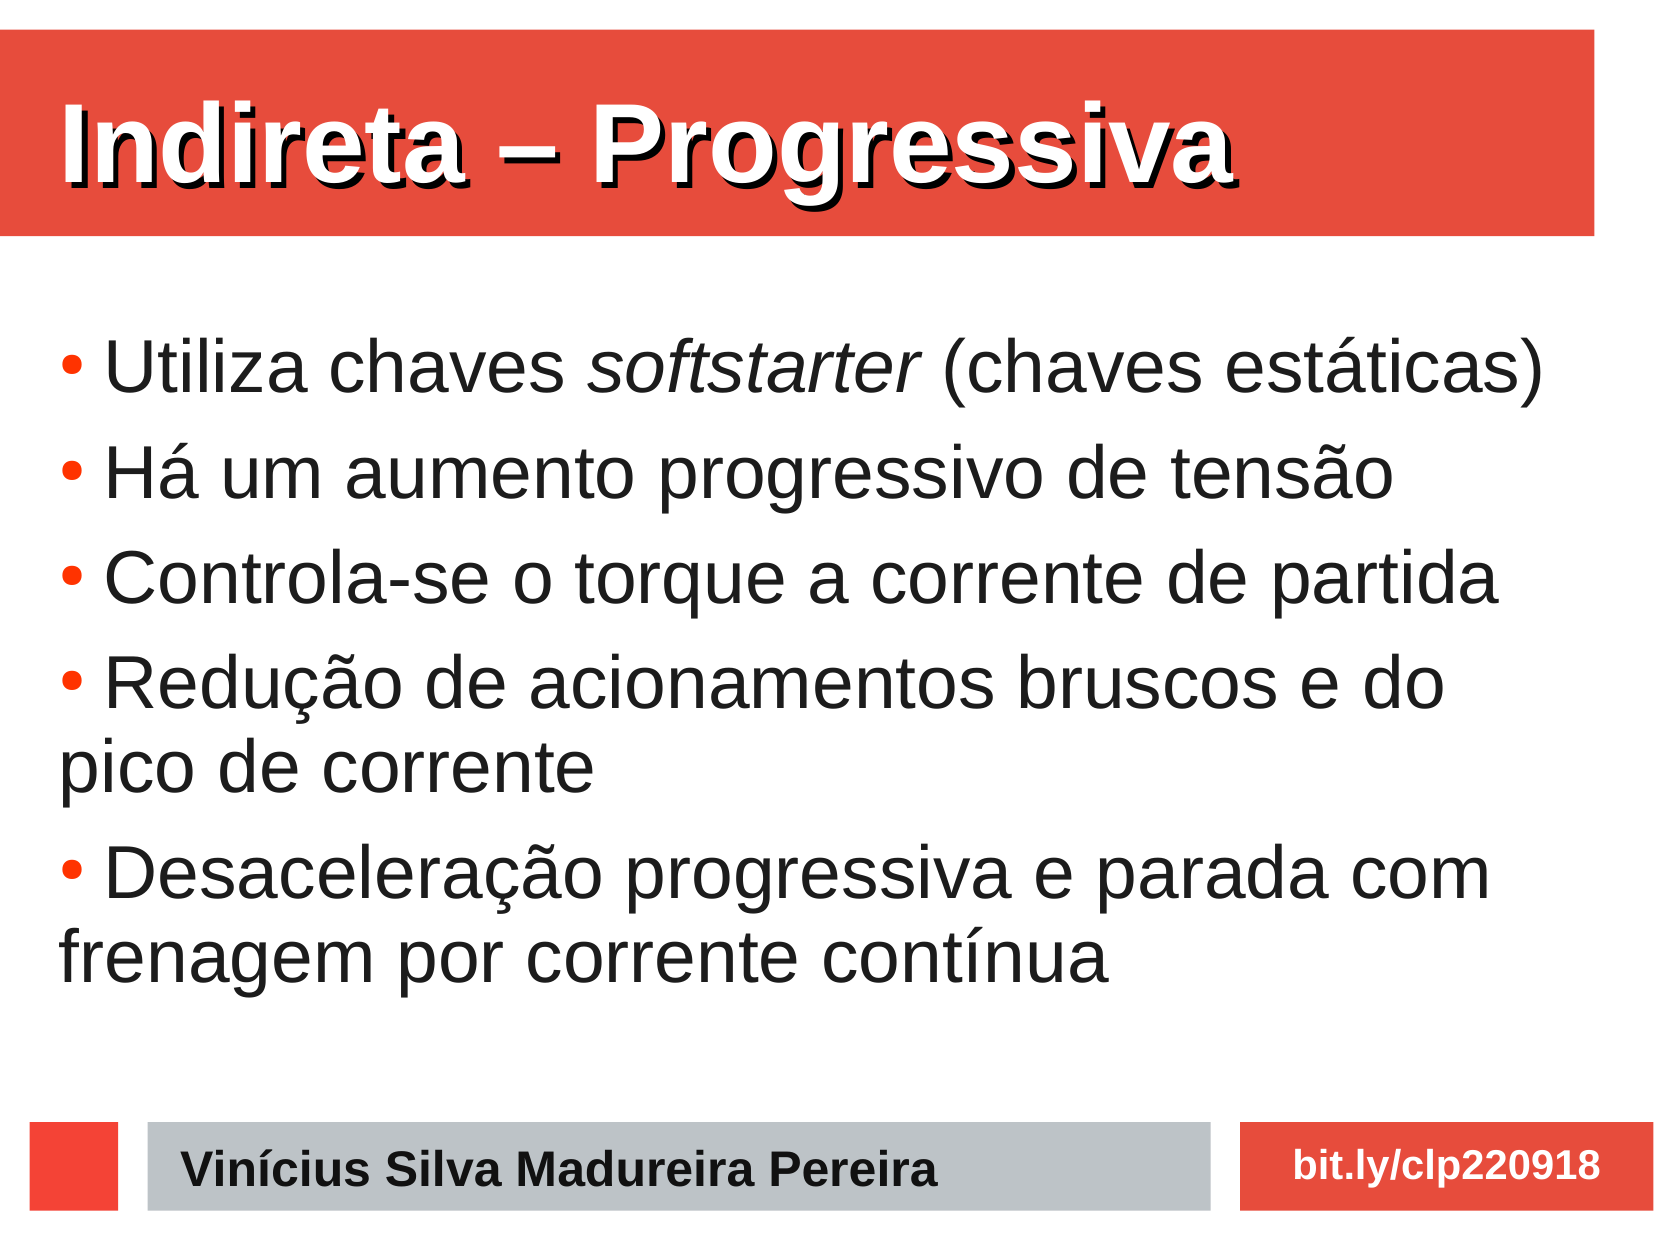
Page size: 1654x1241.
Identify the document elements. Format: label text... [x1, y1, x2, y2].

title Indireta – Progressiva [59, 59, 1595, 207]
text_box Vinícius Silva Madureira Pereira [165, 1133, 1170, 1205]
text_box bit.ly/clp220918 [1228, 1133, 1654, 1205]
list Utiliza chaves softstarter (chaves estáticas) Há um aumento progressivo de tensão Controla-se o torque a corrente de partida Redução de acionamentos bruscos e do pico de corrente Desaceleração progressiva e parada com frenagem por corrente contínua [59, 324, 1565, 1093]
